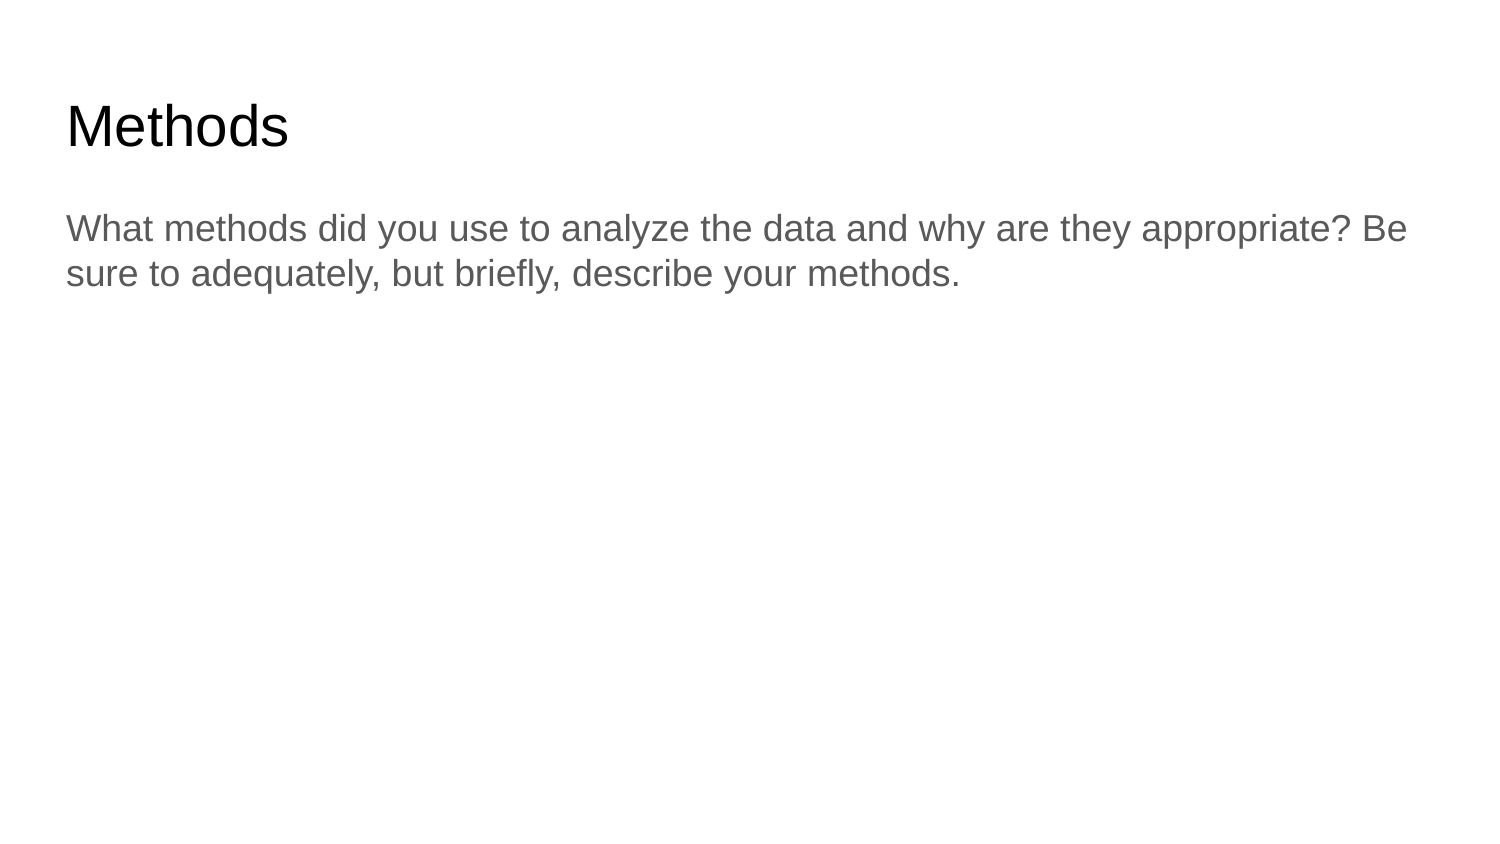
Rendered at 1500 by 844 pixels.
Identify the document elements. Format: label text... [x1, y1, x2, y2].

list What methods did you use to analyze the data and why are they appropriate? Be sure to adequately, but briefly, describe your methods. [51, 189, 1449, 750]
title Methods [51, 72, 1449, 167]
